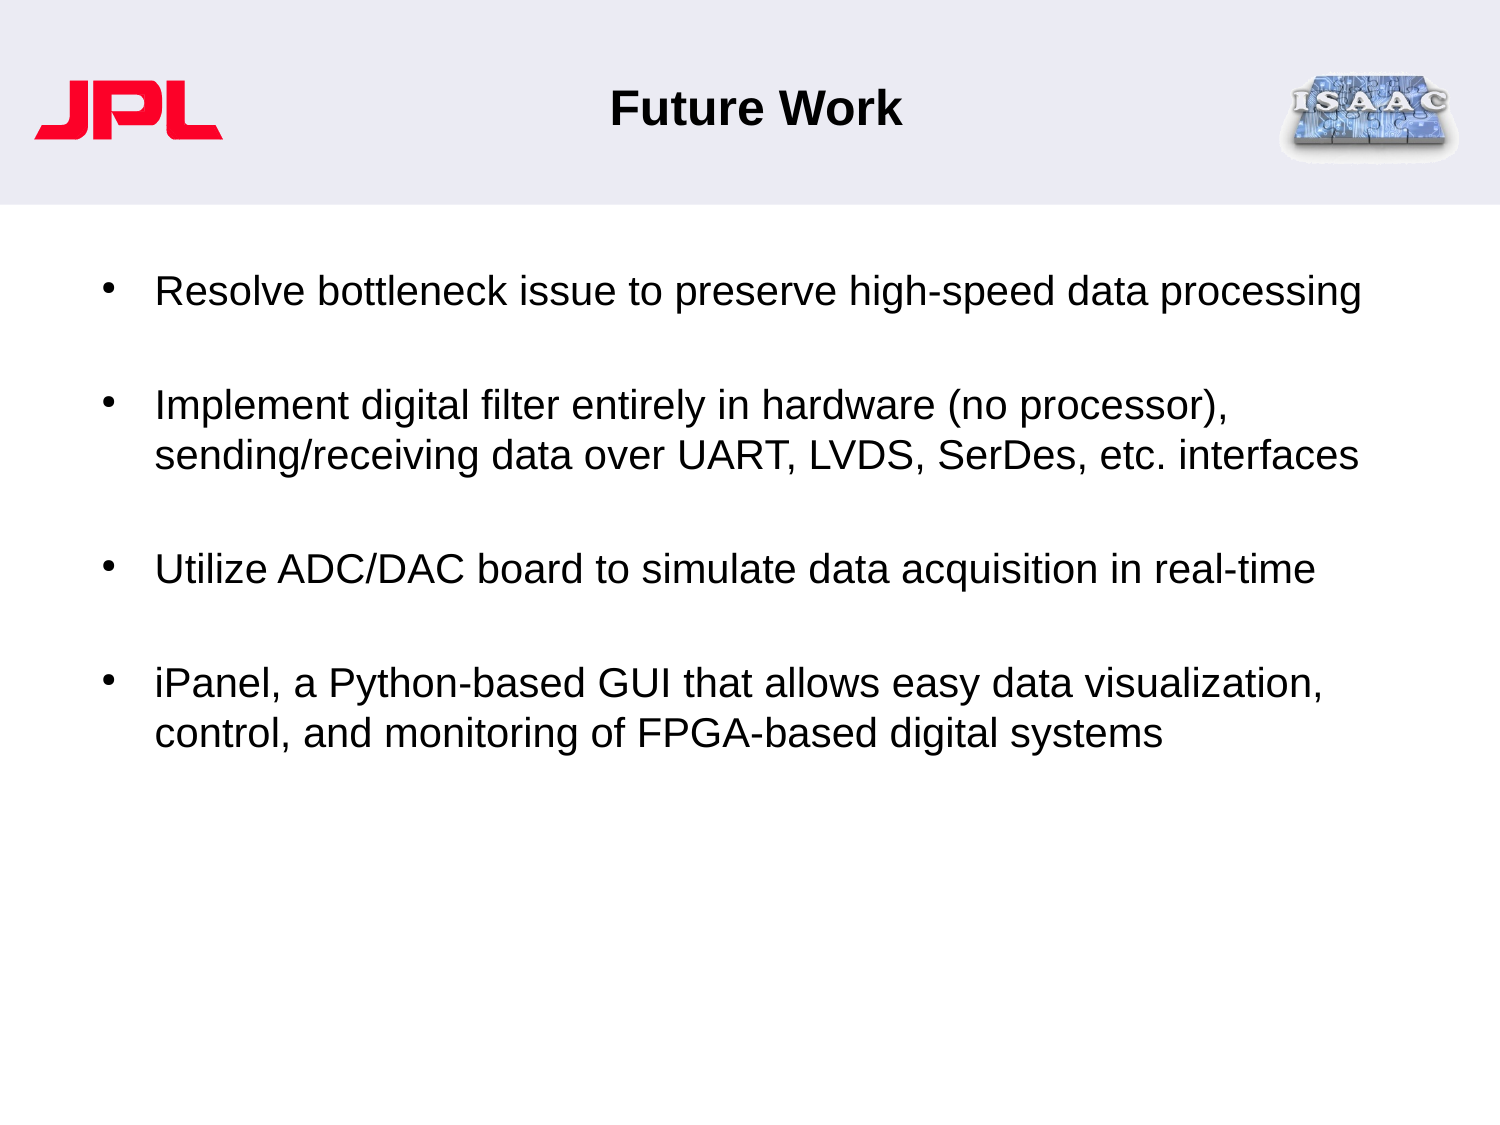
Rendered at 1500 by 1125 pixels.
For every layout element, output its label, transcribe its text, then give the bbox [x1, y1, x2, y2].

title Future Work [225, 0, 1288, 188]
picture [1288, 49, 1463, 168]
list Resolve bottleneck issue to preserve high-speed data processing Implement digital filter entirely in hardware (no processor), sending/receiving data over UART, LVDS, SerDes, etc. interfaces Utilize ADC/DAC board to simulate data acquisition in real-time iPanel, a Python-based GUI that allows easy data visualization, control, and monitoring of FPGA-based digital systems [68, 248, 1432, 1088]
